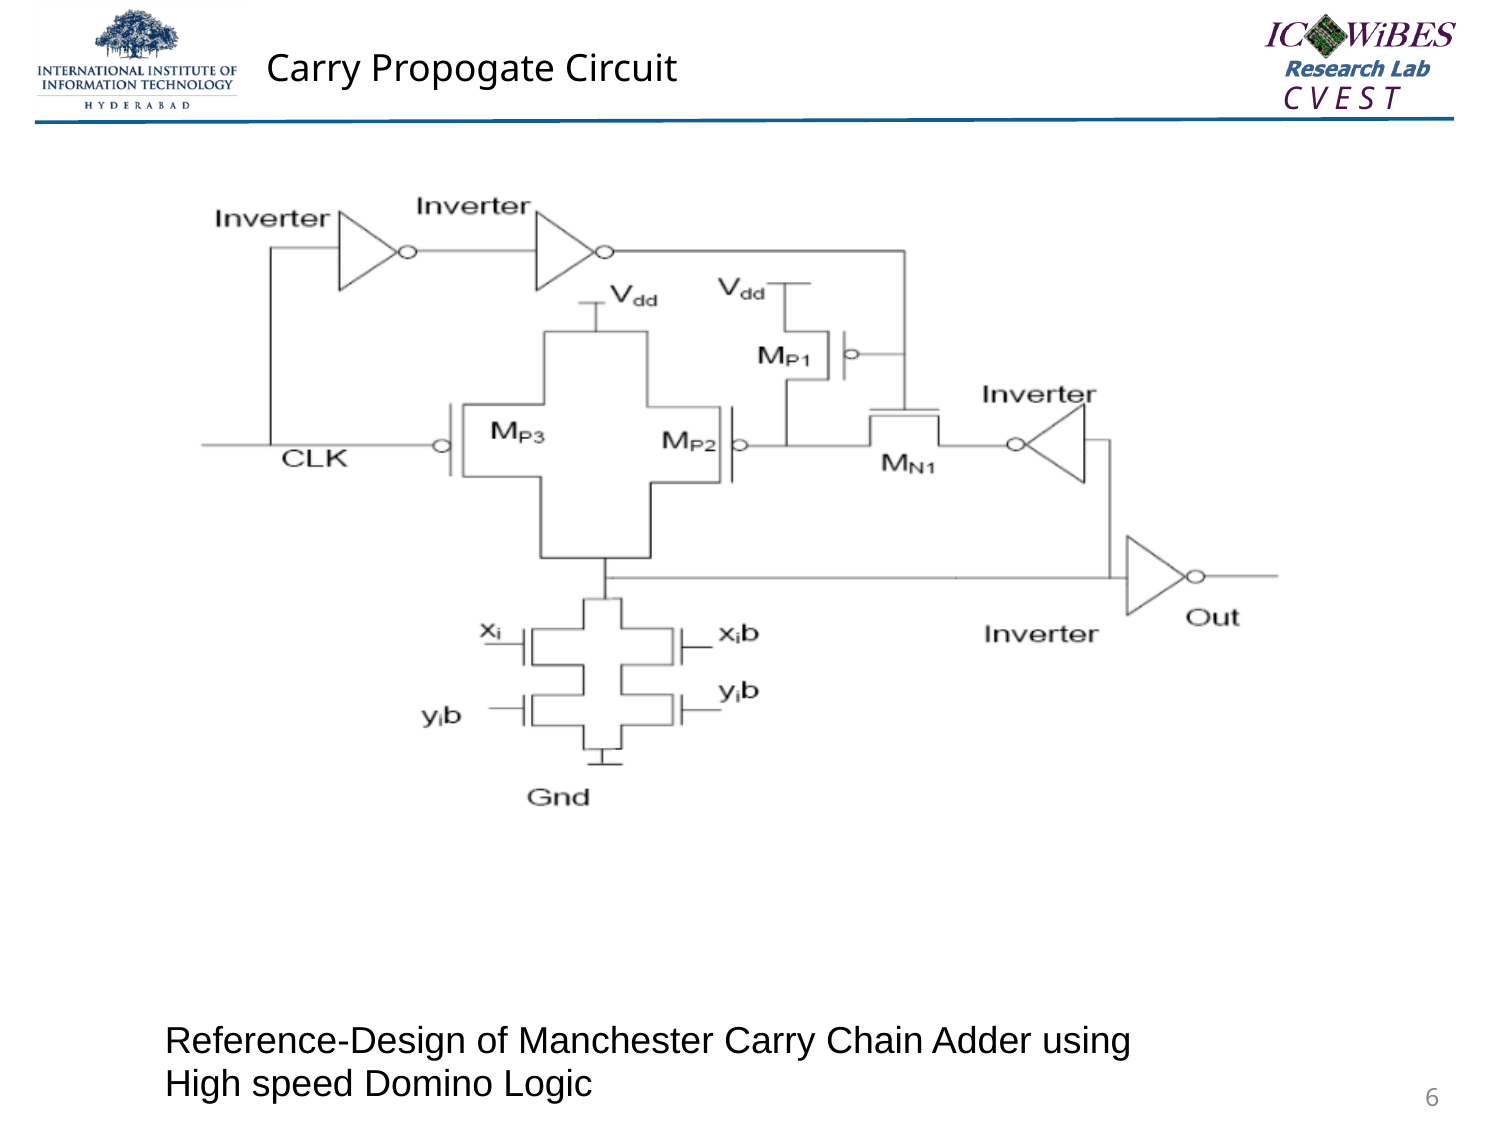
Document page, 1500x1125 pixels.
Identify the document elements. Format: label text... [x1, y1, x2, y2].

title Carry Propogate Circuit [251, 23, 1195, 110]
slide_number <number> [1329, 1074, 1455, 1123]
text_box Reference-Design of Manchester Carry Chain Adder using High speed Domino Logic [150, 1012, 1147, 1112]
picture [178, 178, 1323, 826]
picture [31, 2, 247, 115]
picture [1261, 12, 1458, 82]
